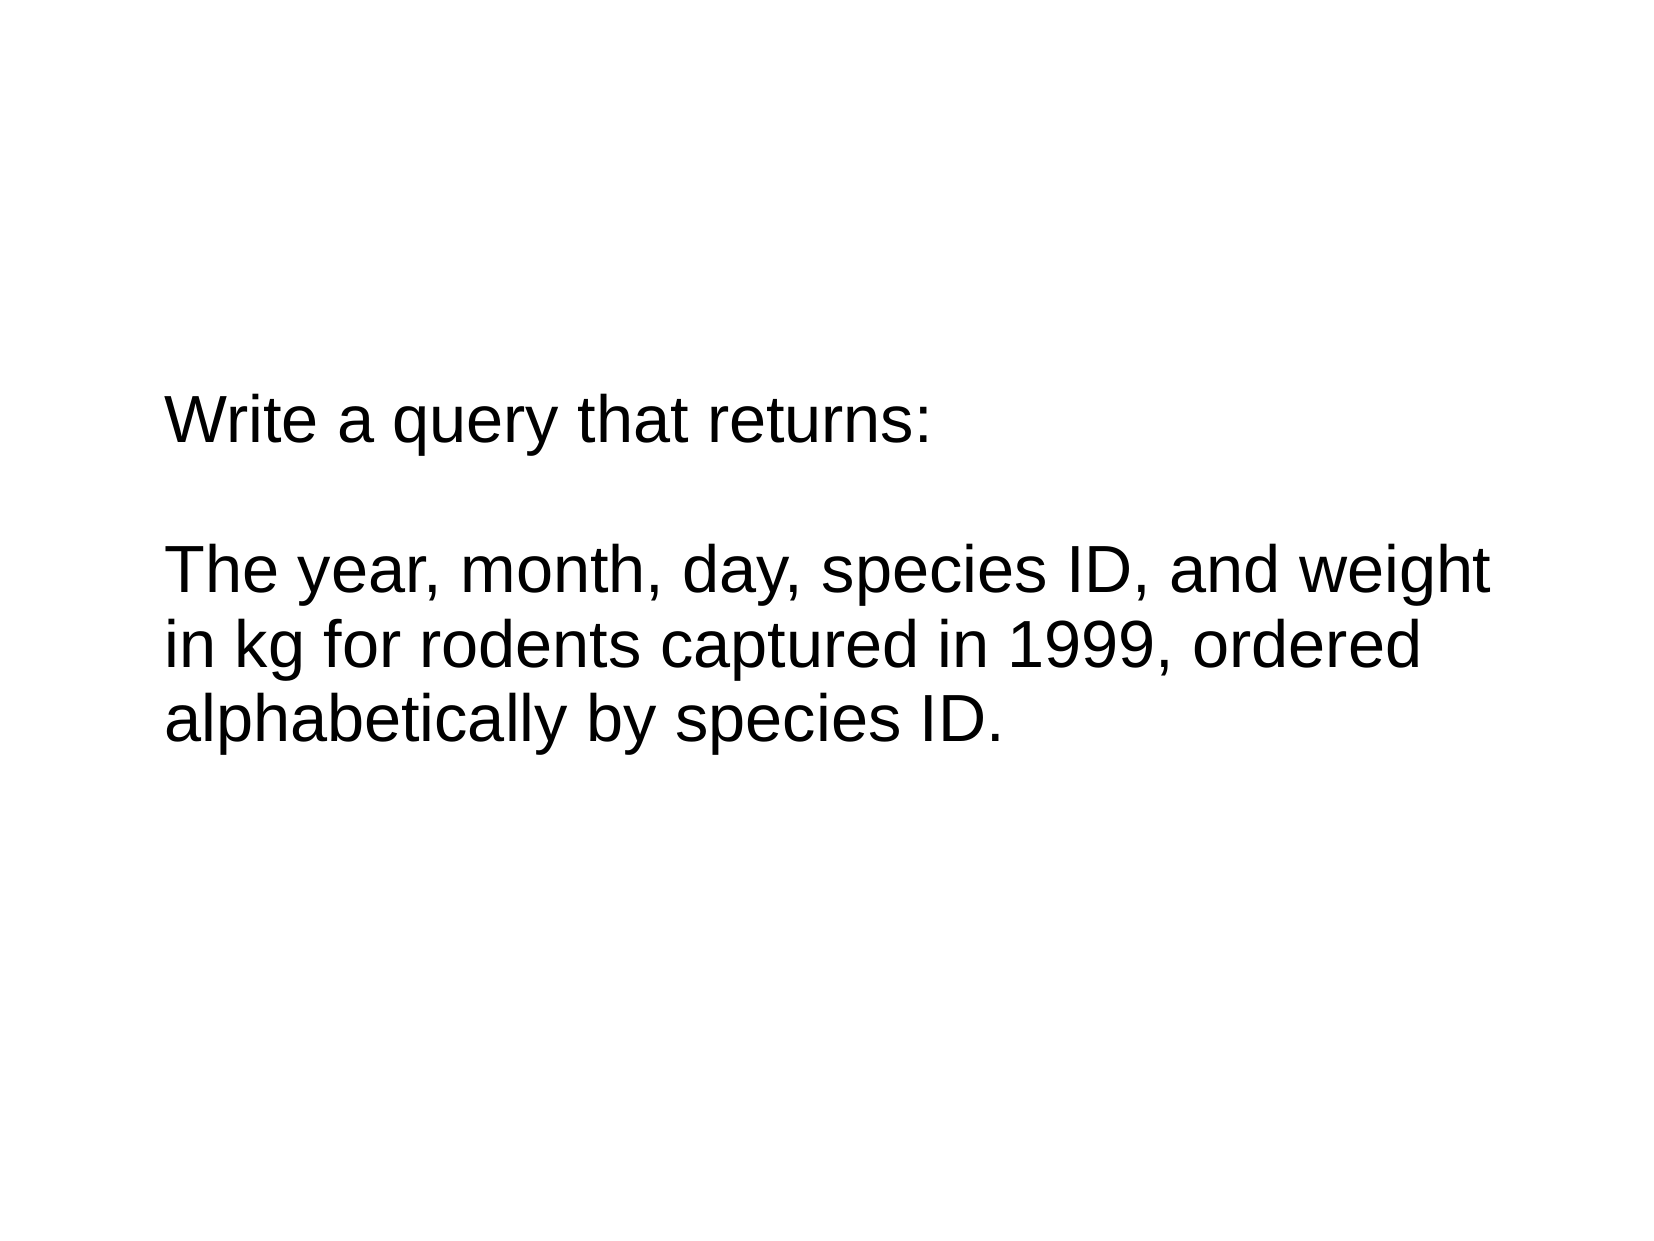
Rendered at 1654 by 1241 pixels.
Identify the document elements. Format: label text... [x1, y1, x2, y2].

text_box Write a query that returns: The year, month, day, species ID, and weight in kg for rodents captured in 1999, ordered alphabetically by species ID. [150, 375, 1561, 763]
